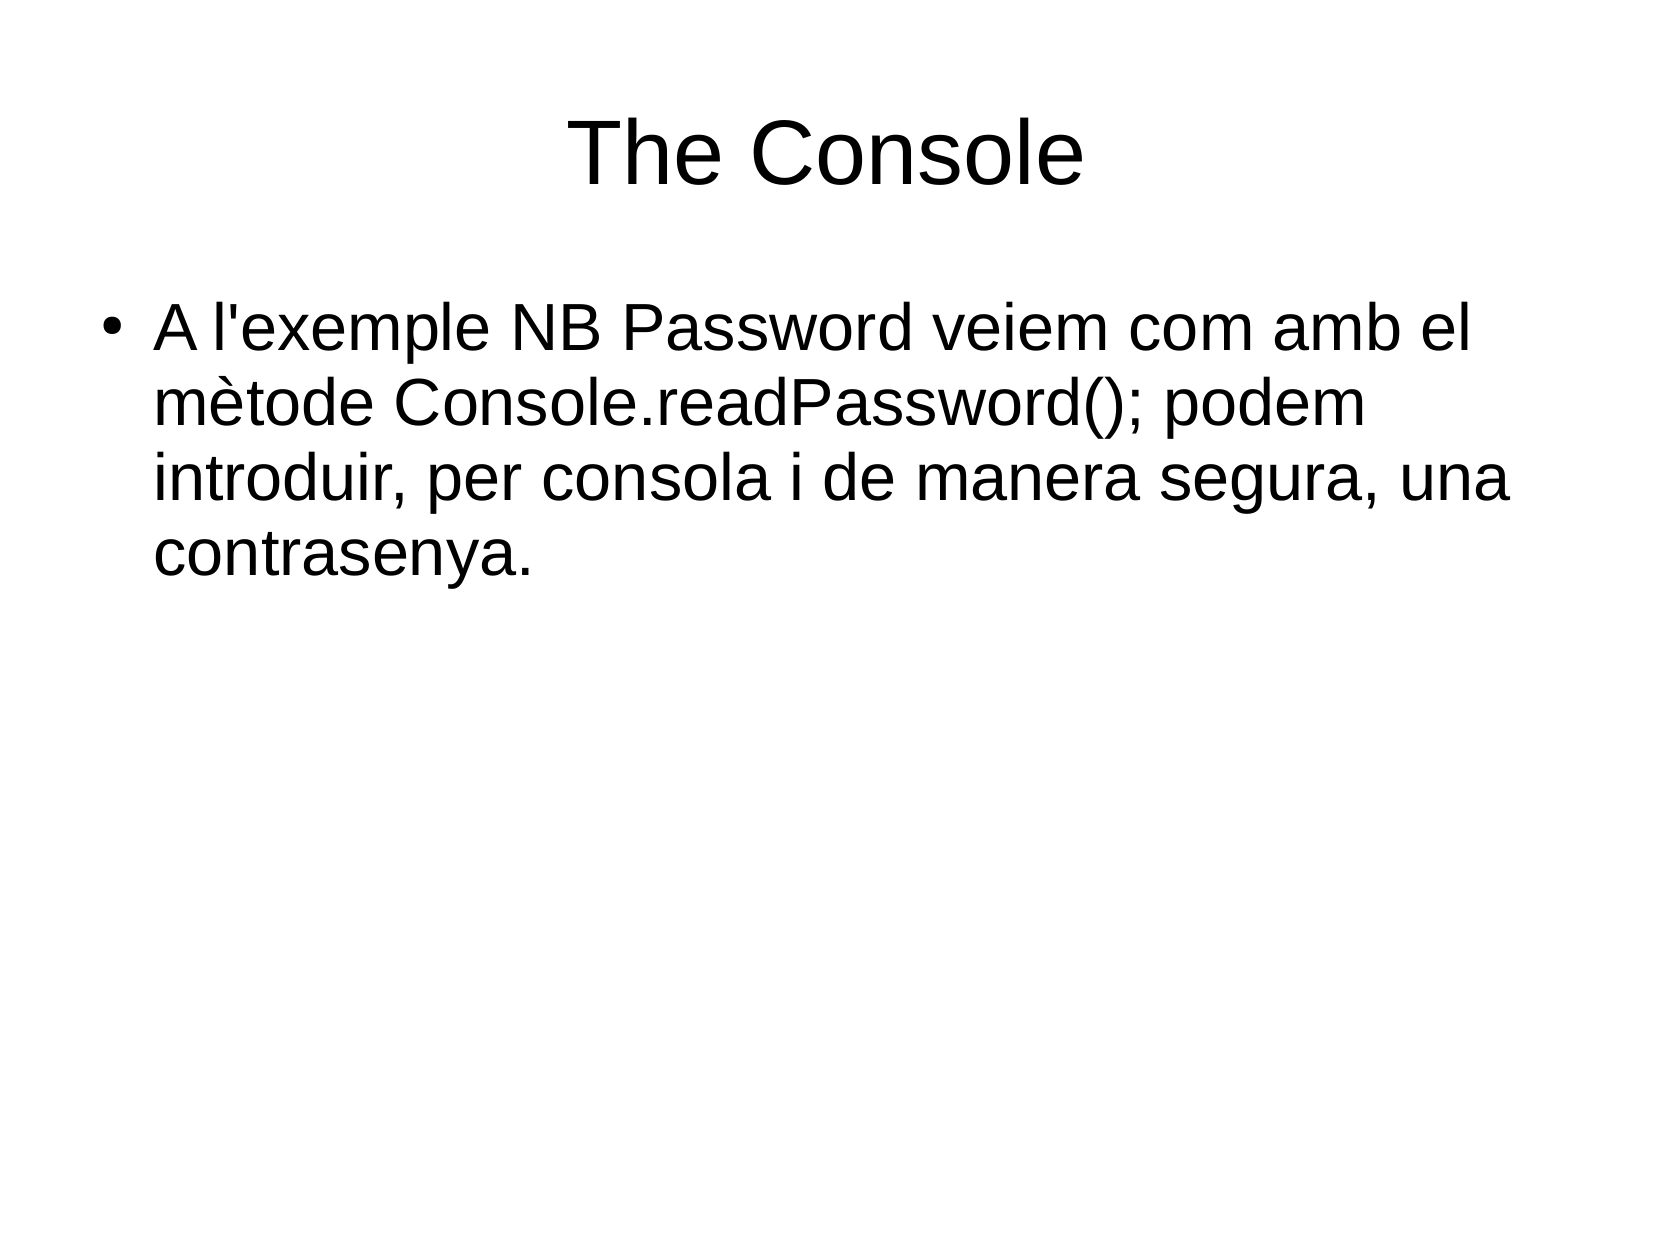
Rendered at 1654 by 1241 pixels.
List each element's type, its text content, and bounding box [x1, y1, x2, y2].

title The Console [82, 49, 1571, 257]
list A l'exemple NB Password veiem com amb el mètode Console.readPassword(); podem introduir, per consola i de manera segura, una contrasenya. [82, 290, 1571, 1010]
